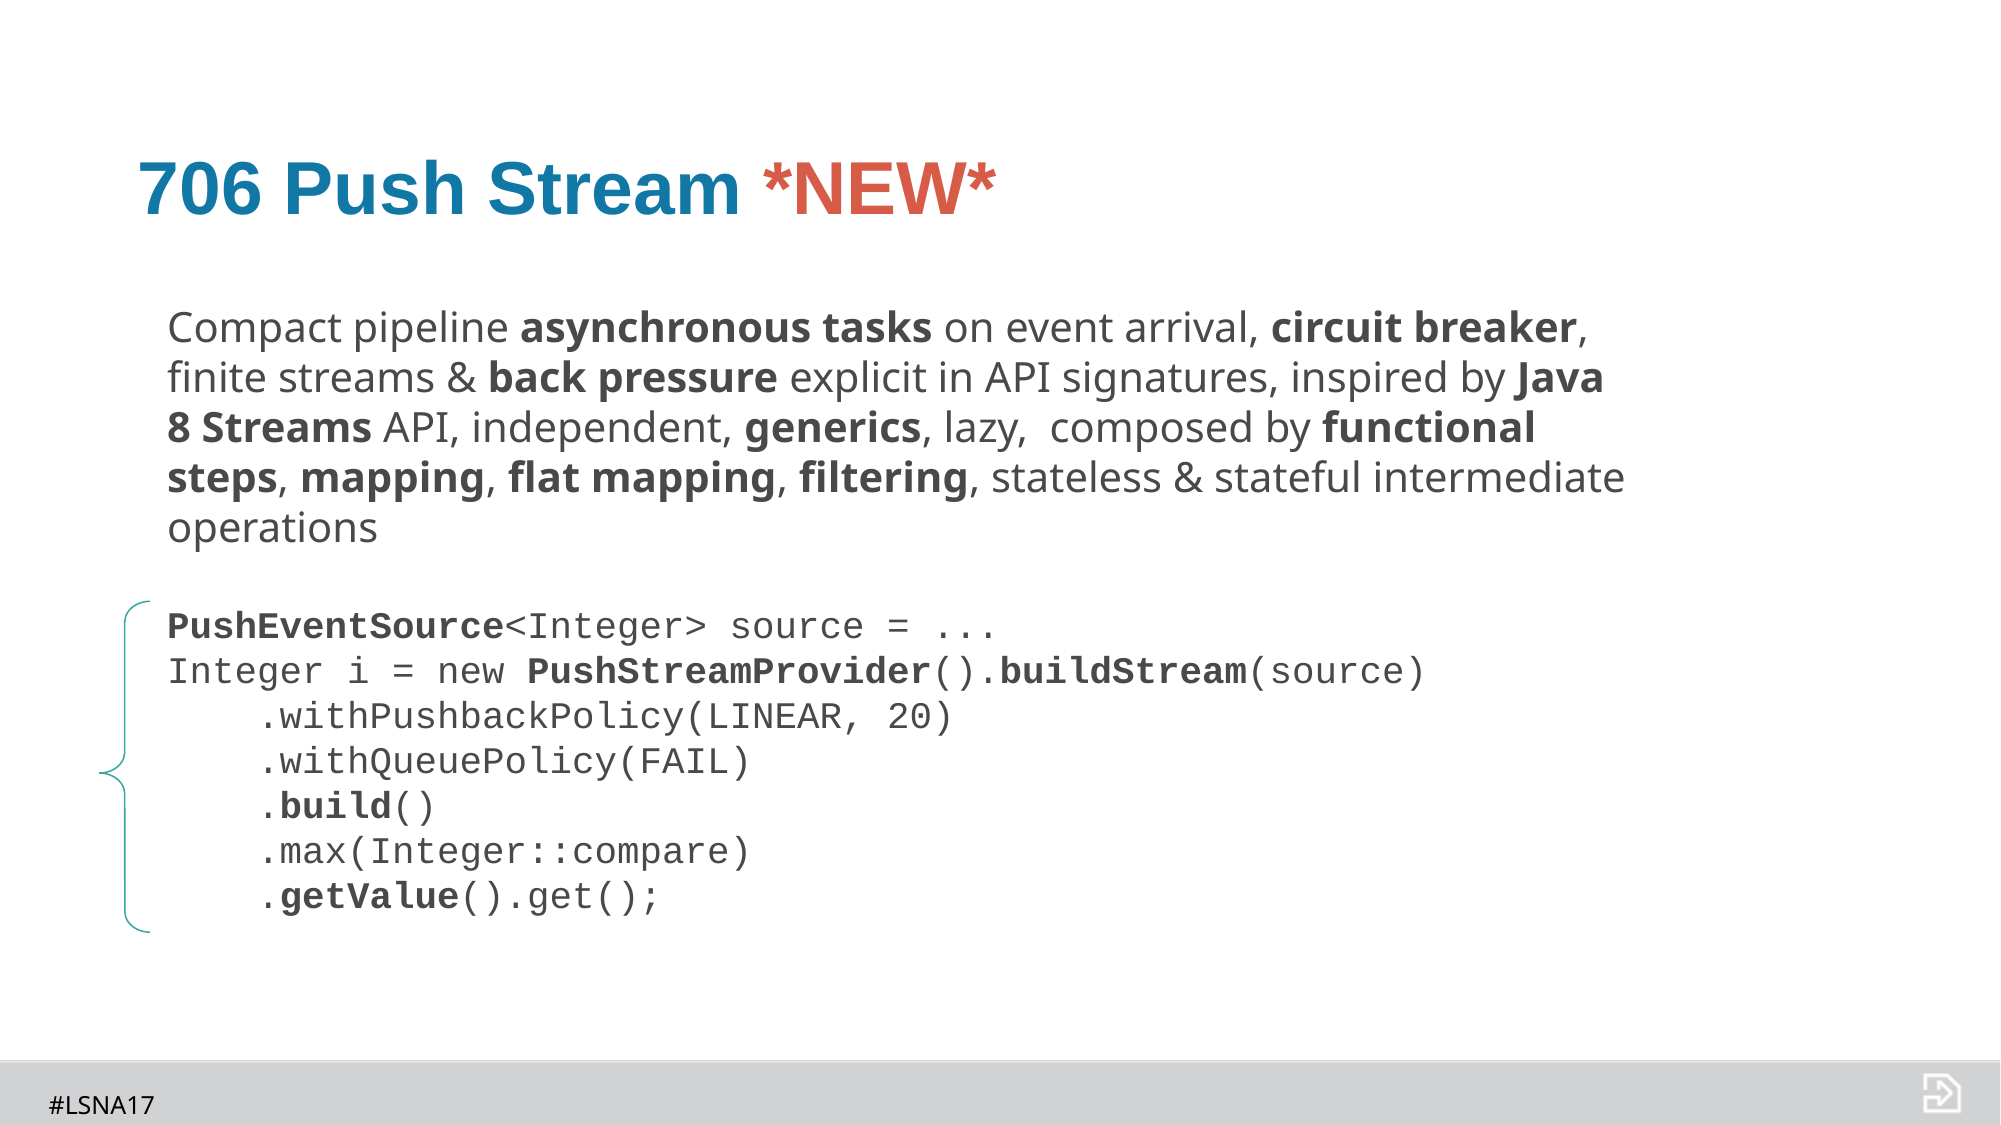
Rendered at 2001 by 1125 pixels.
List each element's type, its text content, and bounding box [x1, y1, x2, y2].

list Compact pipeline asynchronous tasks on event arrival, circuit breaker, finite streams & back pressure explicit in API signatures, inspired by Java 8 Streams API, independent, generics, lazy, composed by functional steps, mapping, flat mapping, filtering, stateless & stateful intermediate operations PushEventSource<Integer> source = ... Integer i = new PushStreamProvider().buildStream(source) .withPushbackPolicy(LINEAR, 20) .withQueuePolicy(FAIL) .build() .max(Integer::compare) .getValue().get(); [122, 285, 1857, 995]
title 706 Push Stream *NEW* [122, 142, 1600, 227]
picture [0, 0, 2001, 1125]
